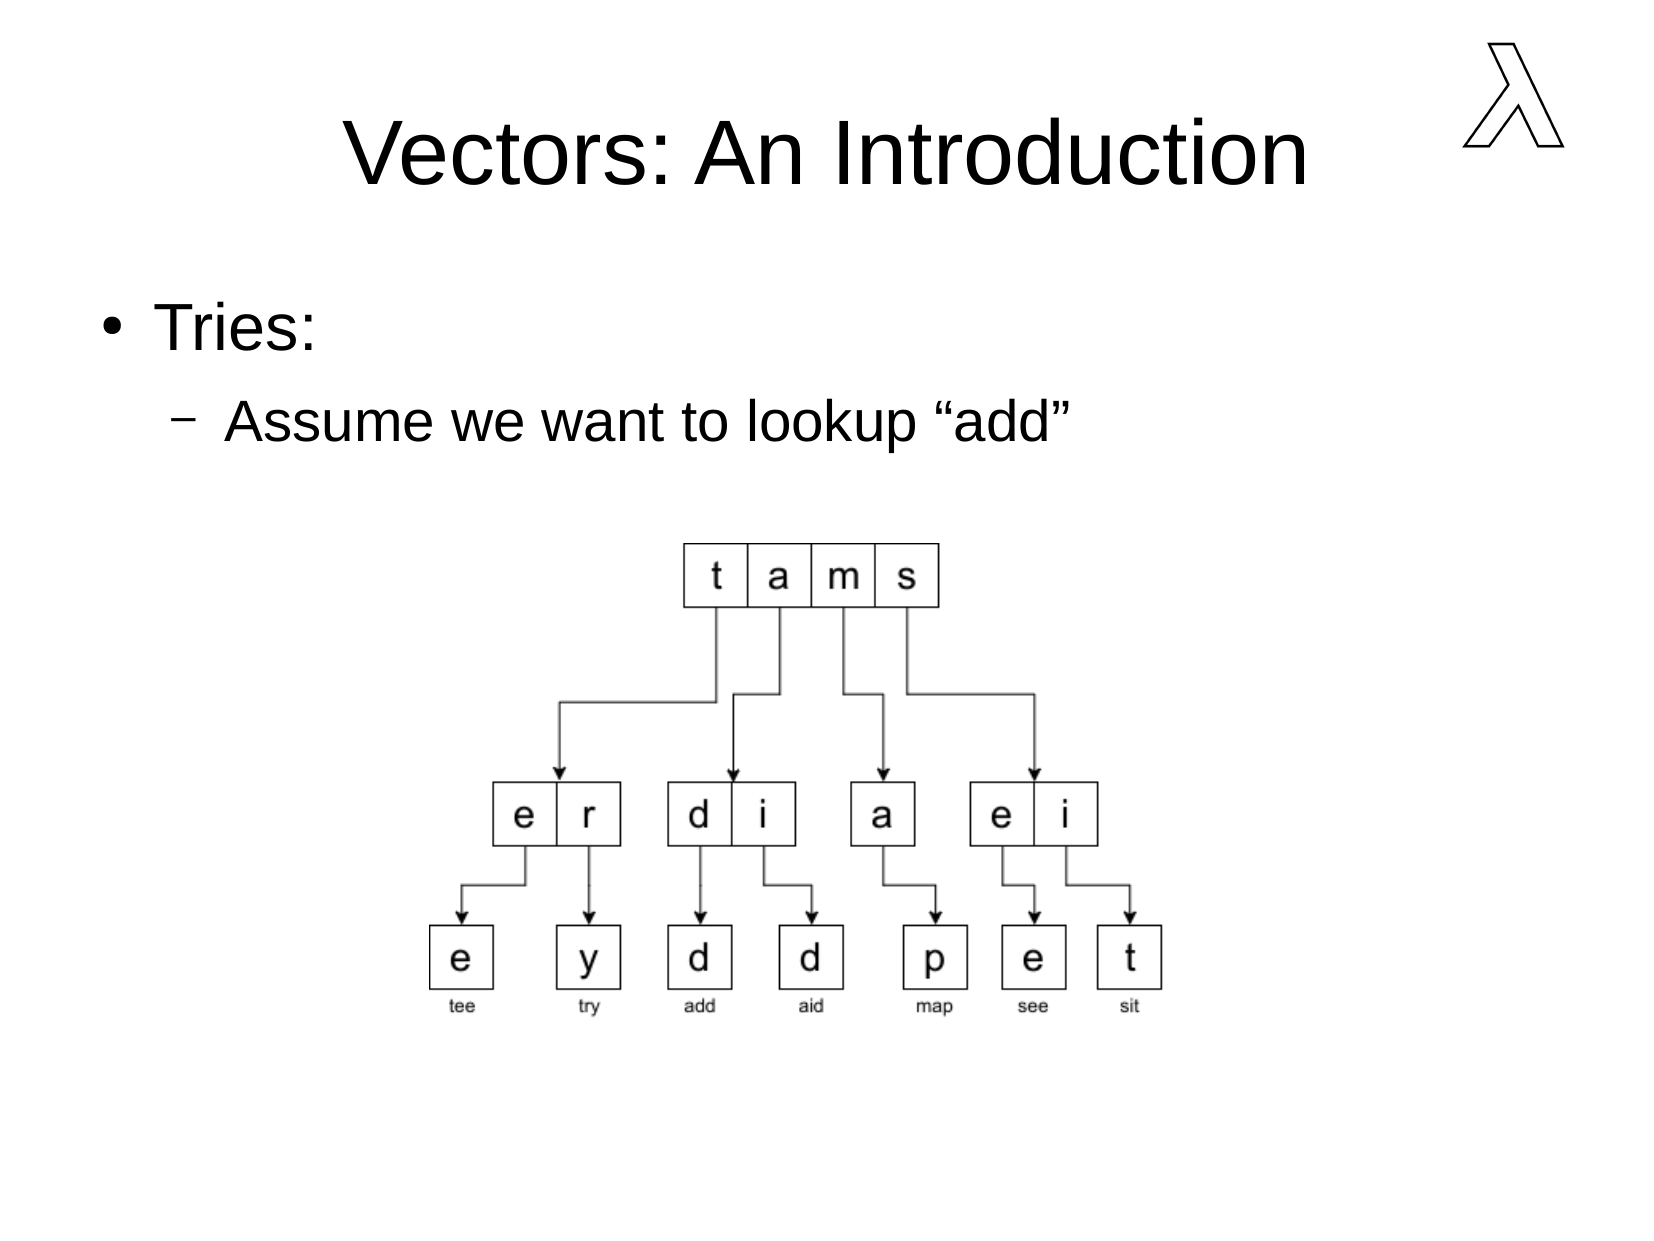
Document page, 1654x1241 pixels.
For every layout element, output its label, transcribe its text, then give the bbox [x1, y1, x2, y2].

title Vectors: An Introduction [82, 49, 1571, 257]
picture [429, 543, 1164, 1022]
picture [1440, 40, 1587, 151]
list Tries: Assume we want to lookup “add” [82, 290, 1571, 1010]
